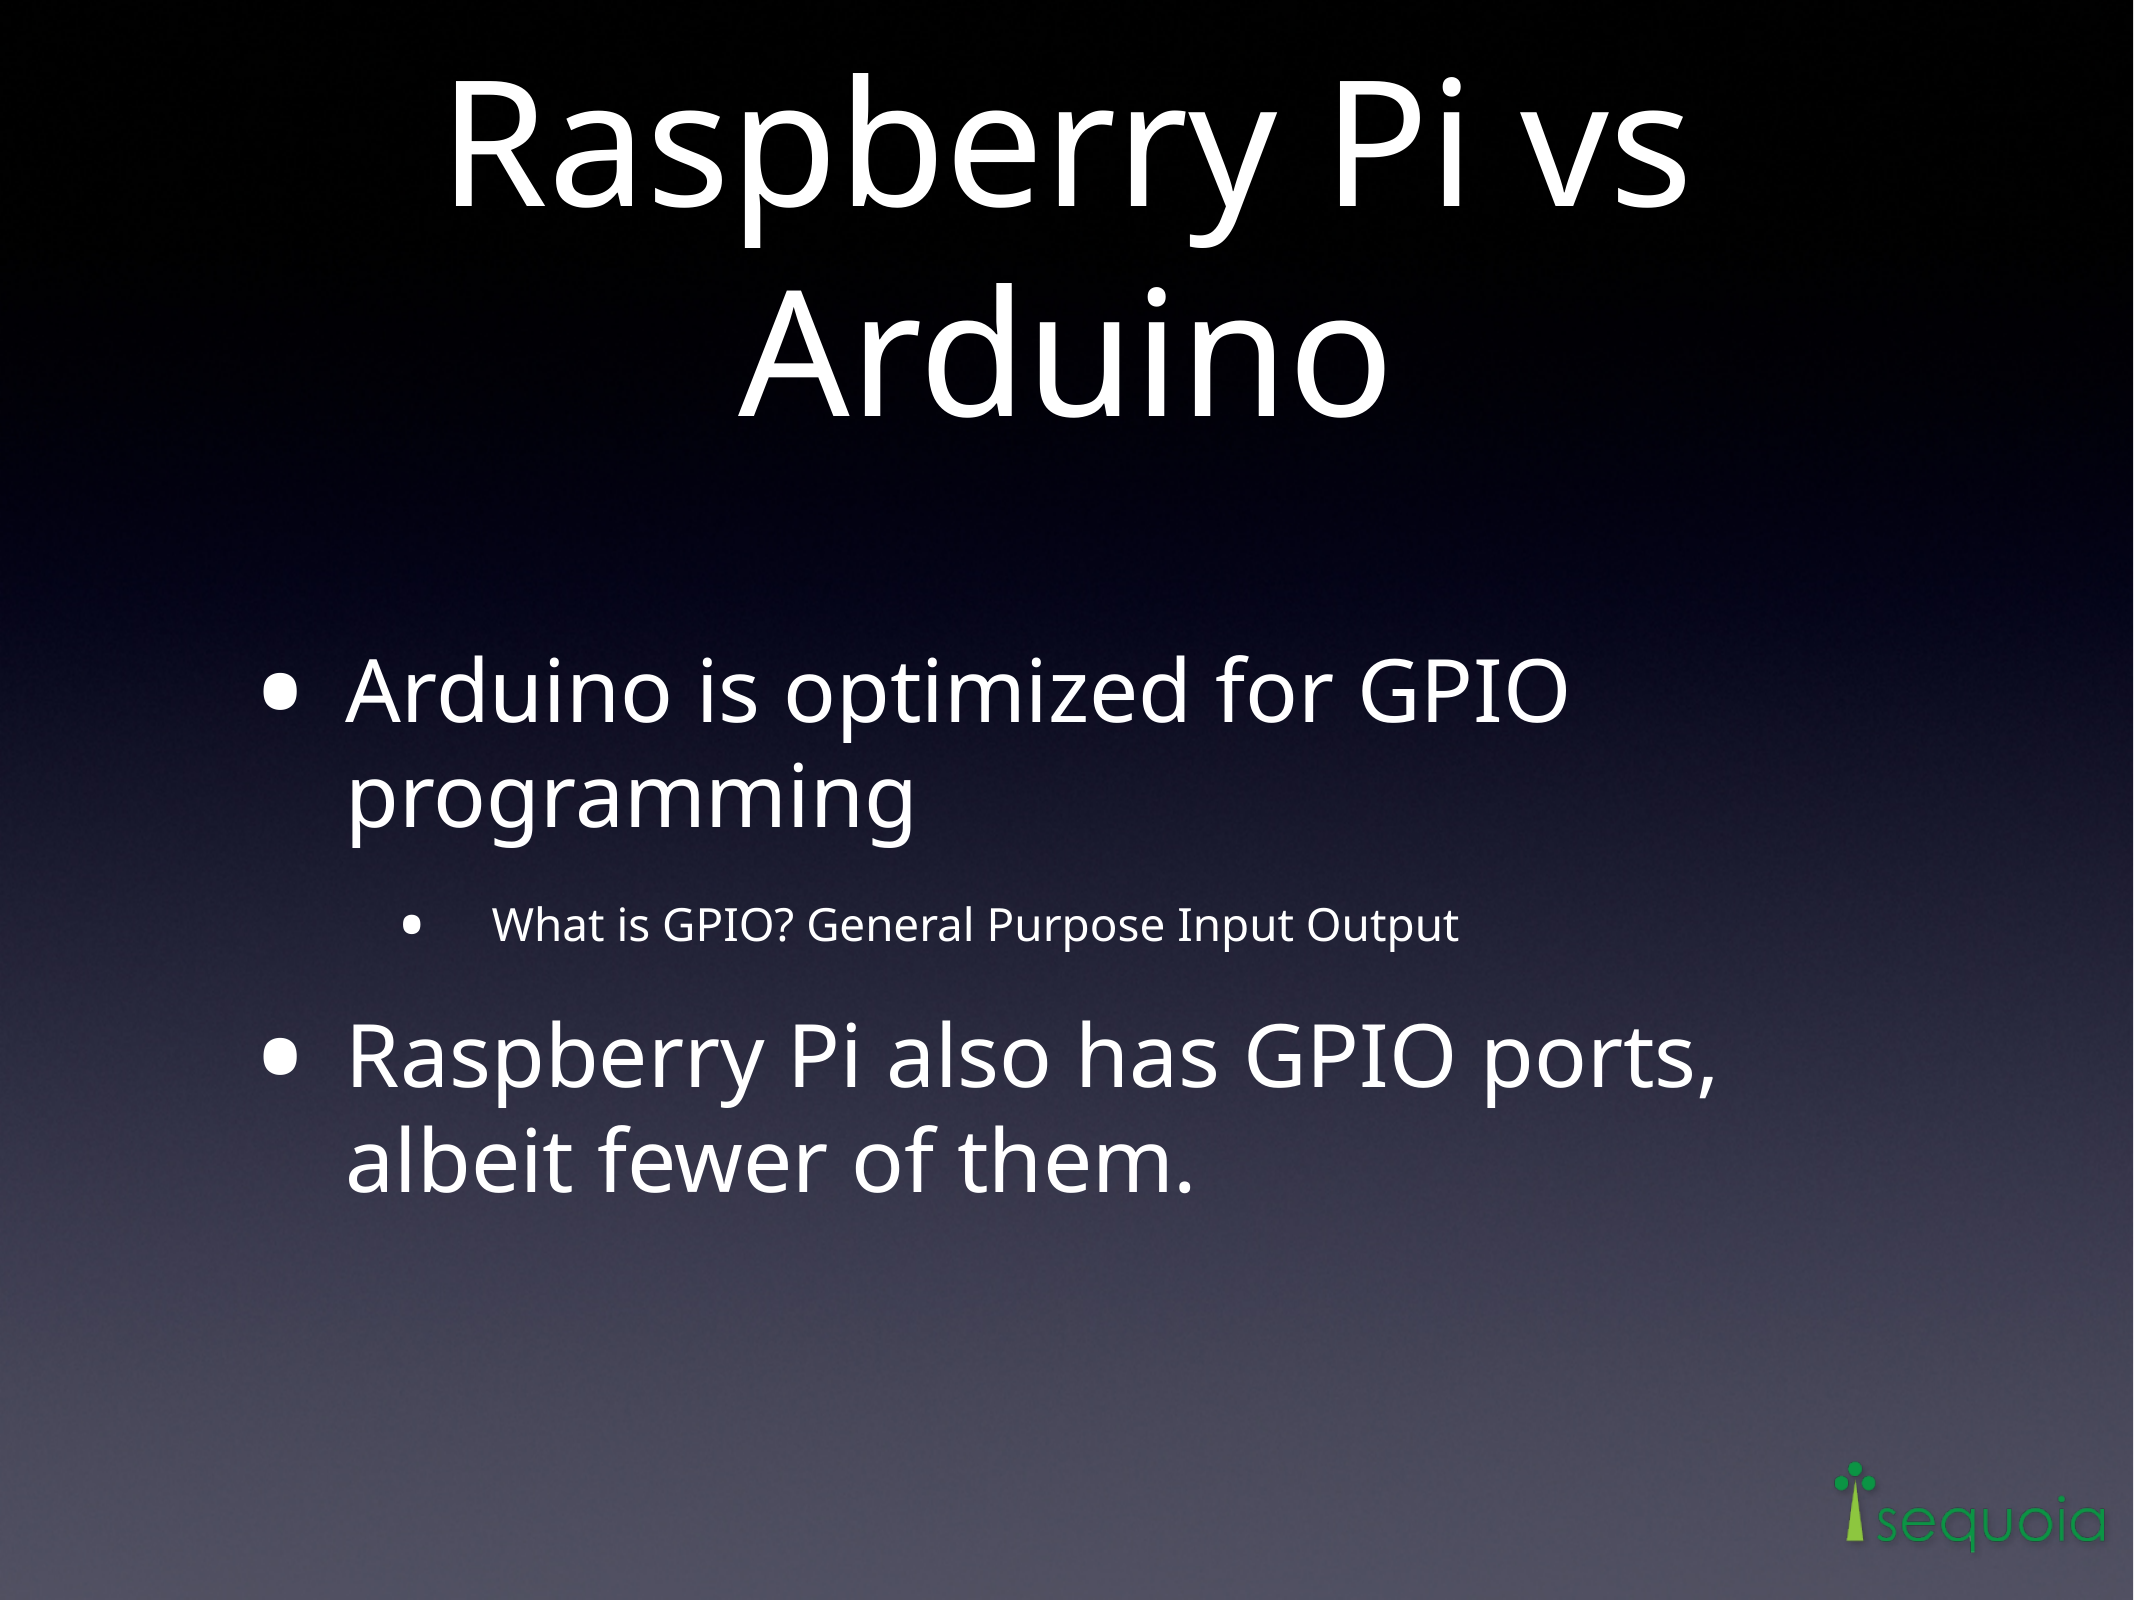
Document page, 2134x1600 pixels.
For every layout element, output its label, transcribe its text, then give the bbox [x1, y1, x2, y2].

subtitle Arduino is optimized for GPIO programming What is GPIO? General Purpose Input Output Raspberry Pi also has GPIO ports, albeit fewer of them. [208, 454, 1925, 1392]
title Raspberry Pi vs Arduino [208, 23, 1925, 454]
picture [0, 0, 2134, 1600]
